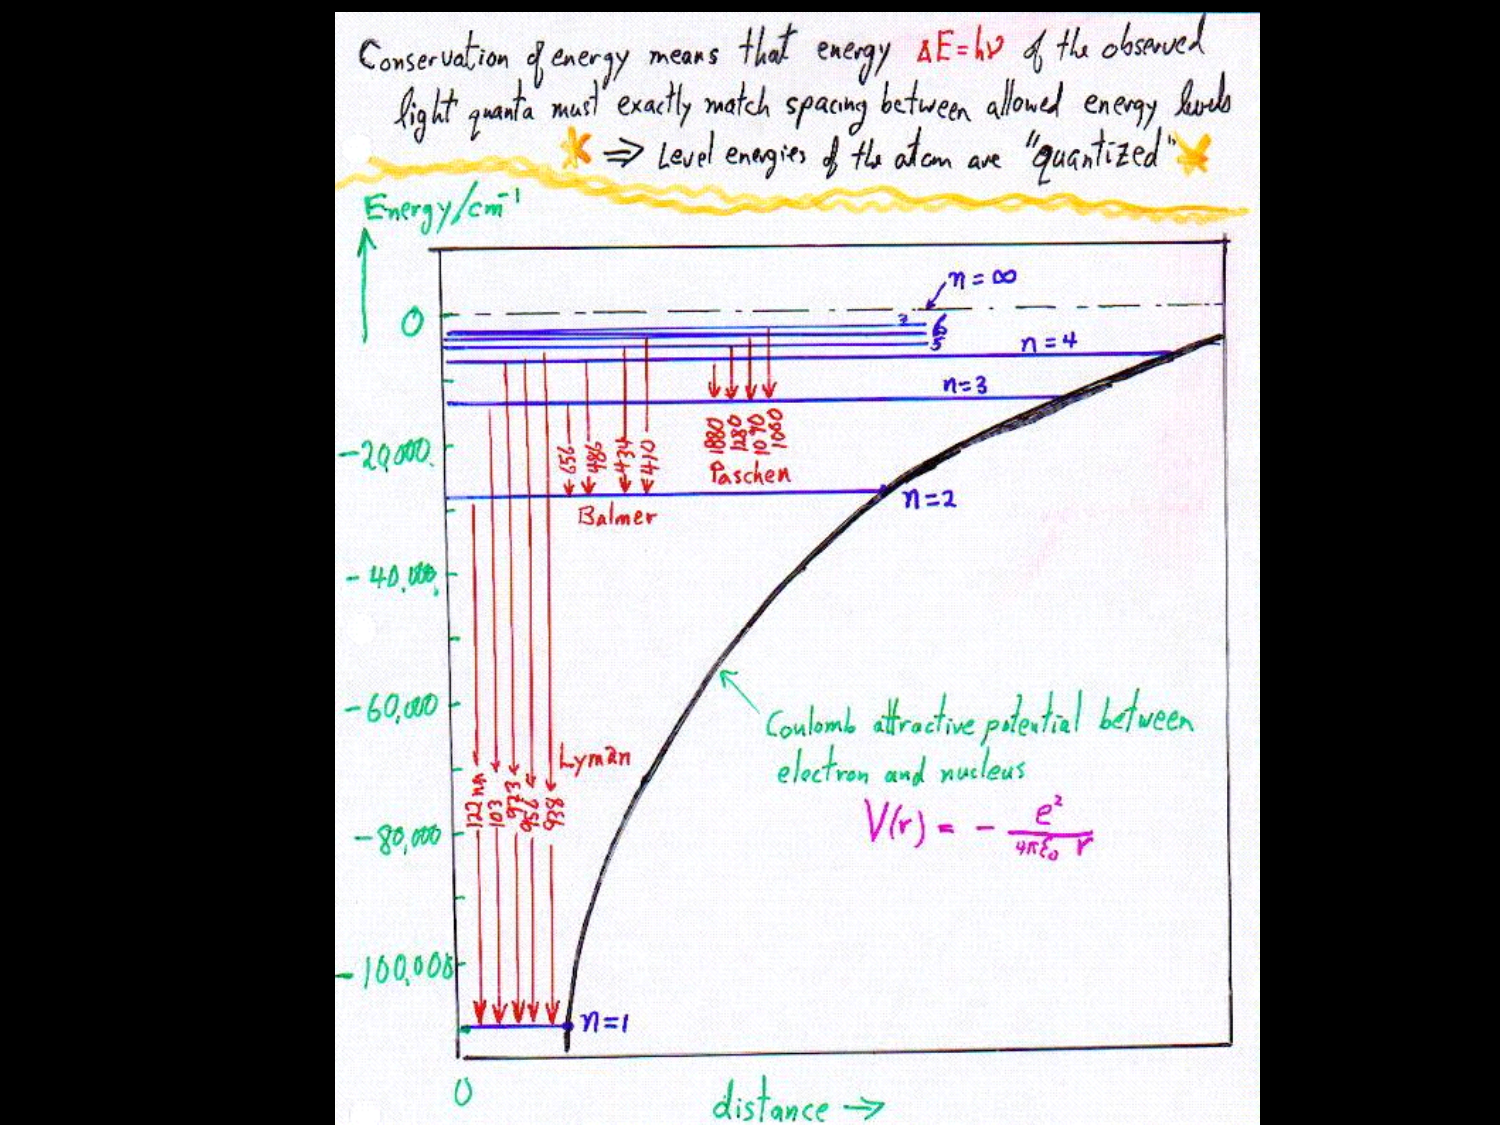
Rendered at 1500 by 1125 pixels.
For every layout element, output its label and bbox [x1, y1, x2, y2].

picture [335, 12, 1263, 1125]
